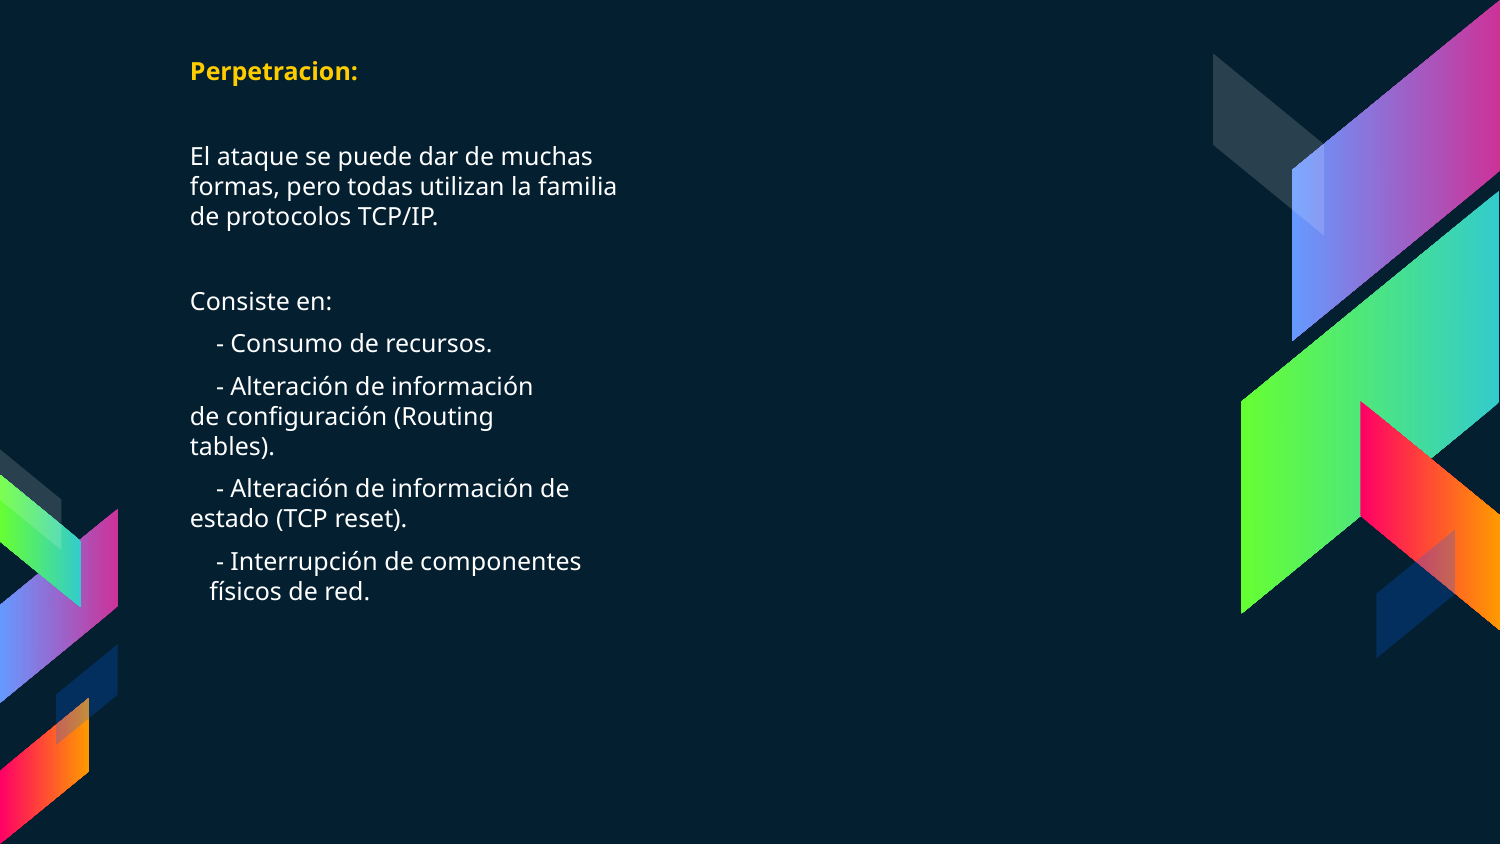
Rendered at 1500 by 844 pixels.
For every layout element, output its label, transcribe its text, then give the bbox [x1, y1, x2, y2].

list Perpetracion: El ataque se puede dar de muchas formas, pero todas utilizan la familia de protocolos TCP/IP. Consiste en: - Consumo de recursos. - Alteración de información de configuración (Routing tables). - Alteración de información de estado (TCP reset). - Interrupción de componentes físicos de red. [175, 40, 655, 512]
